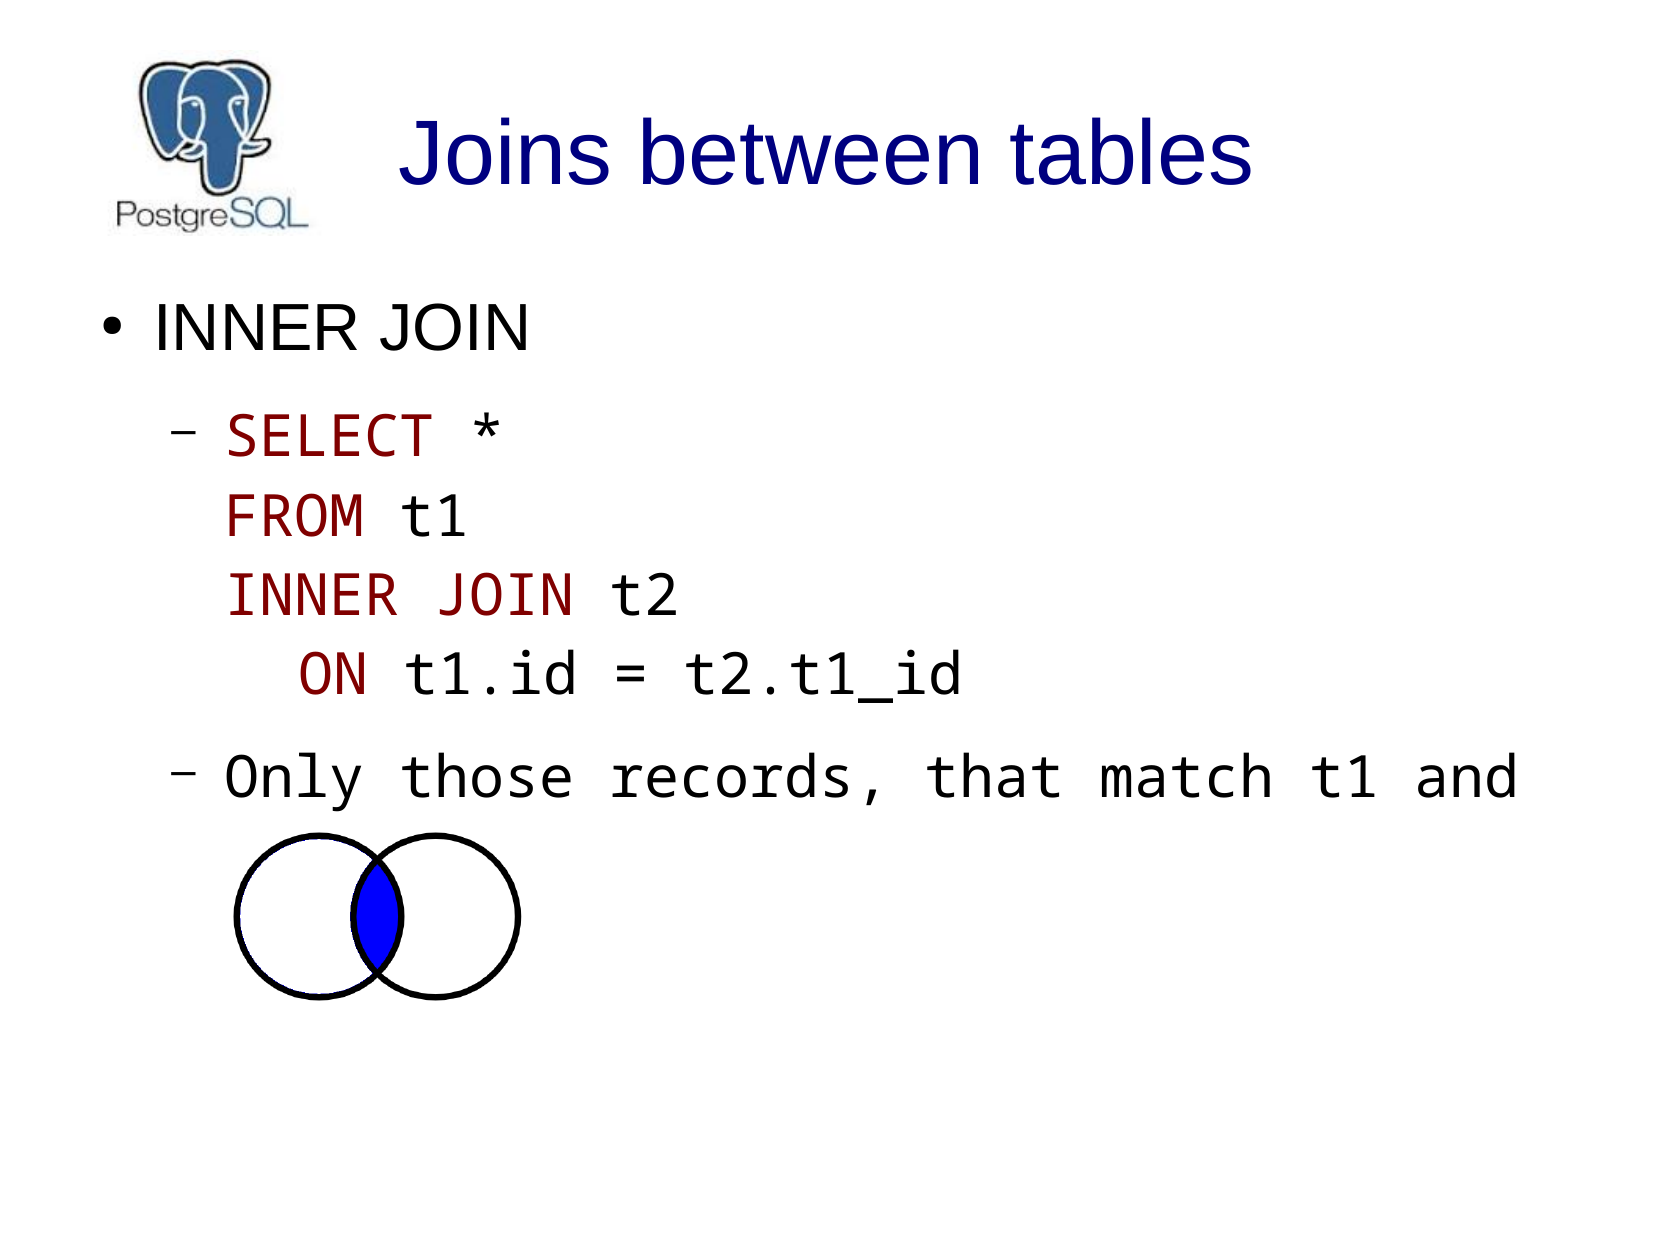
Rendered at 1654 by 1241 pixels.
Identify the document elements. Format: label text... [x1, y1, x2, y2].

title Joins between tables [82, 49, 1571, 257]
picture [227, 826, 528, 1004]
picture [58, 50, 356, 237]
list INNER JOIN SELECT * FROM t1 INNER JOIN t2 ON t1.id = t2.t1_id Only those records, that match t1 and t2 [82, 290, 1538, 1010]
